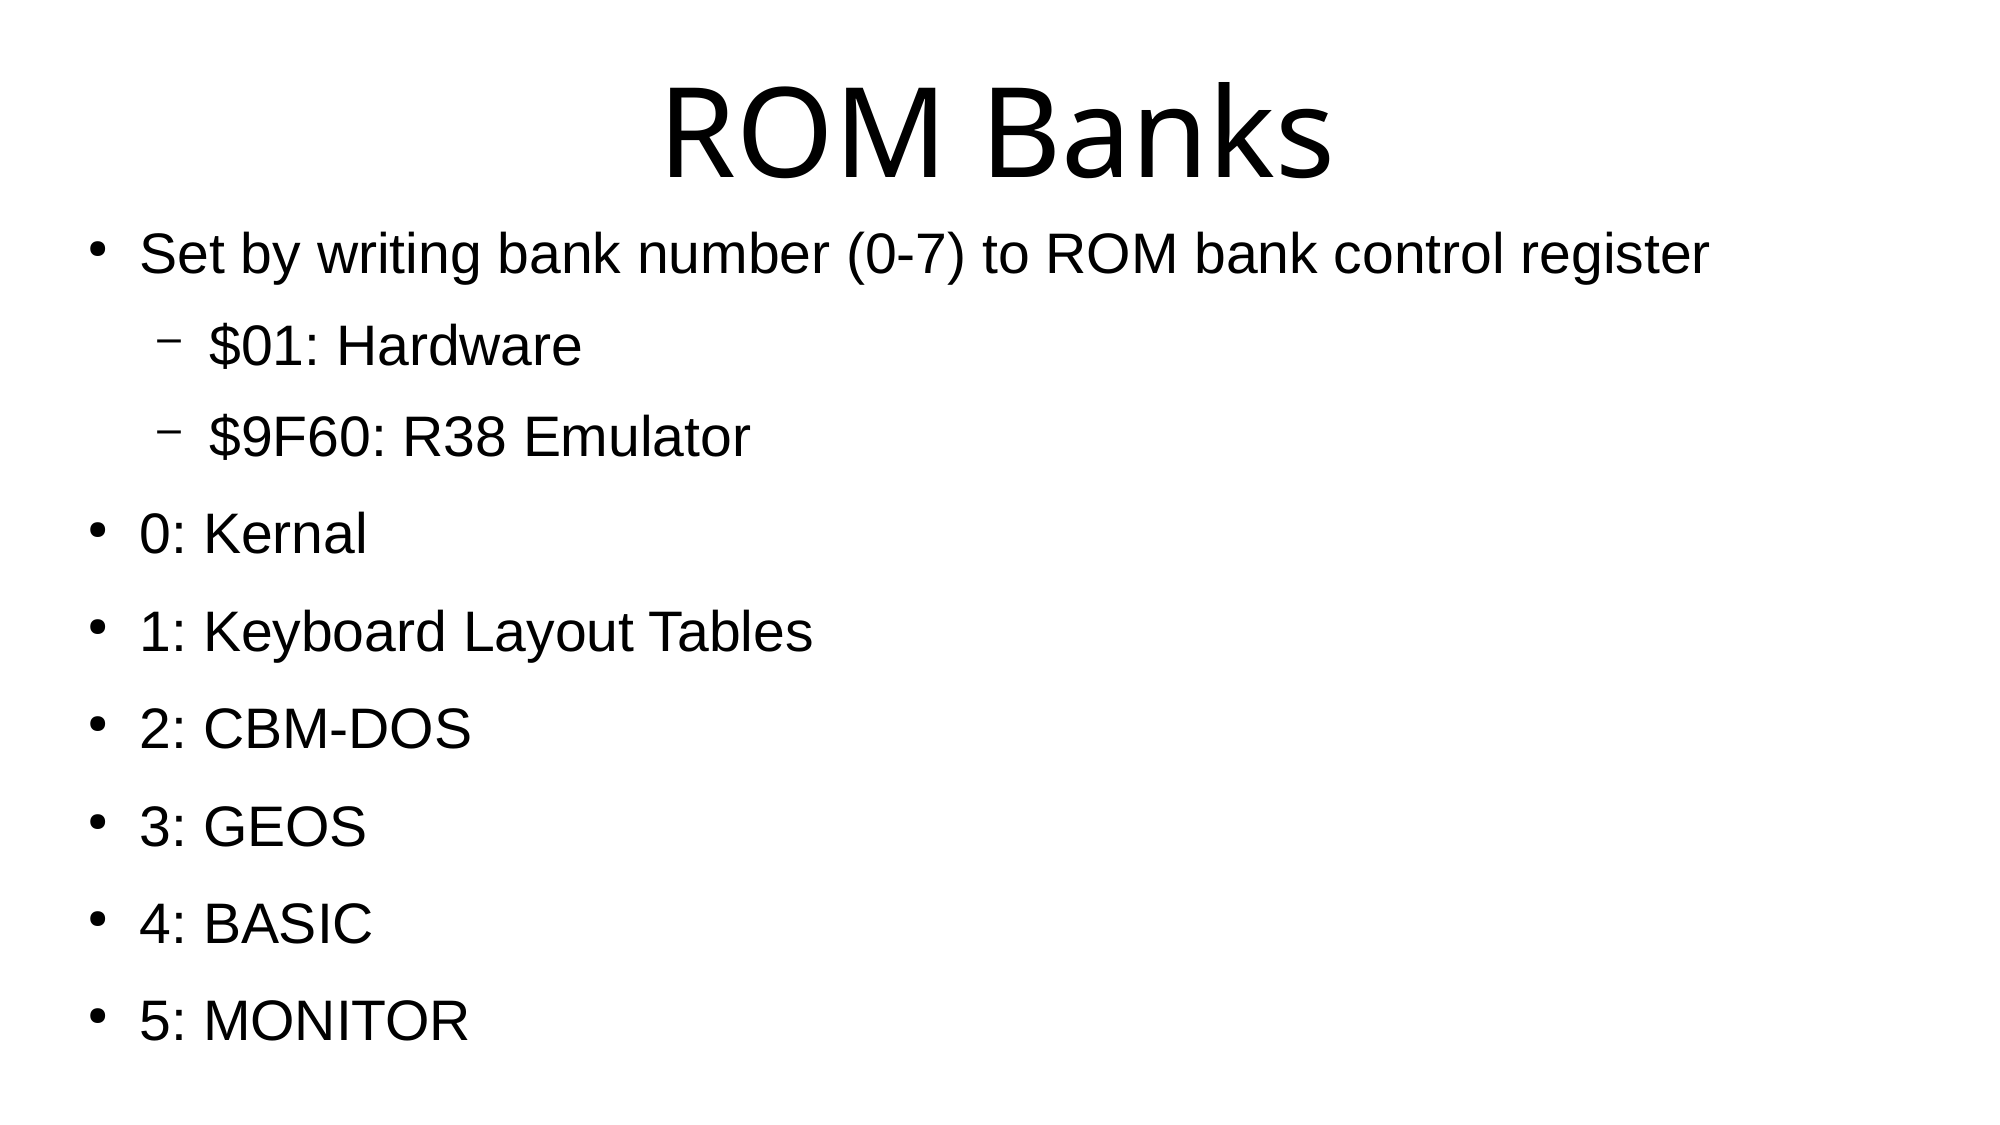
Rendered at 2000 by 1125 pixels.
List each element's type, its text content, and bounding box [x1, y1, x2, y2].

list Set by writing bank number (0-7) to ROM bank control register $01: Hardware $9F60: R38 Emulator 0: Kernal 1: Keyboard Layout Tables 2: CBM-DOS 3: GEOS 4: BASIC 5: MONITOR [55, 215, 1963, 1063]
title ROM Banks [30, 59, 1966, 215]
